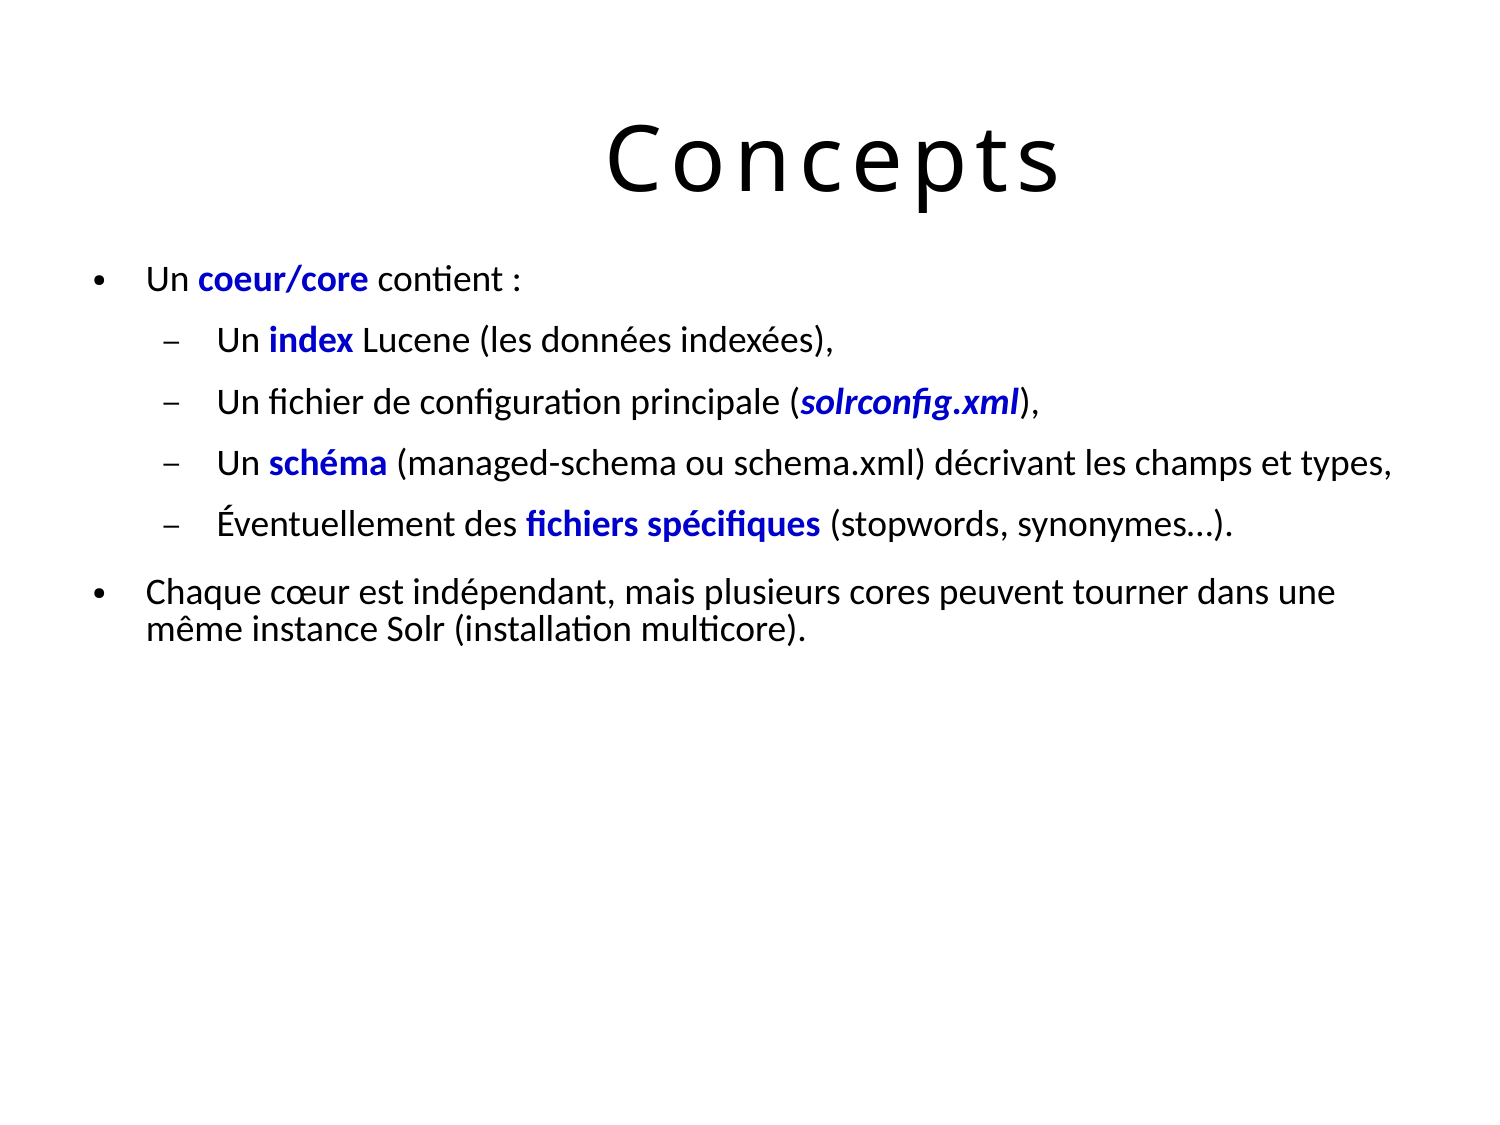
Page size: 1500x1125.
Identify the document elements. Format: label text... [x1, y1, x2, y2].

list Un coeur/core contient : Un index Lucene (les données indexées), Un fichier de configuration principale (solrconfig.xml), Un schéma (managed-schema ou schema.xml) décrivant les champs et types, Éventuellement des fichiers spécifiques (stopwords, synonymes…). Chaque cœur est indépendant, mais plusieurs cores peuvent tourner dans une même instance Solr (installation multicore). [75, 263, 1425, 916]
title Concepts [59, 76, 1418, 237]
